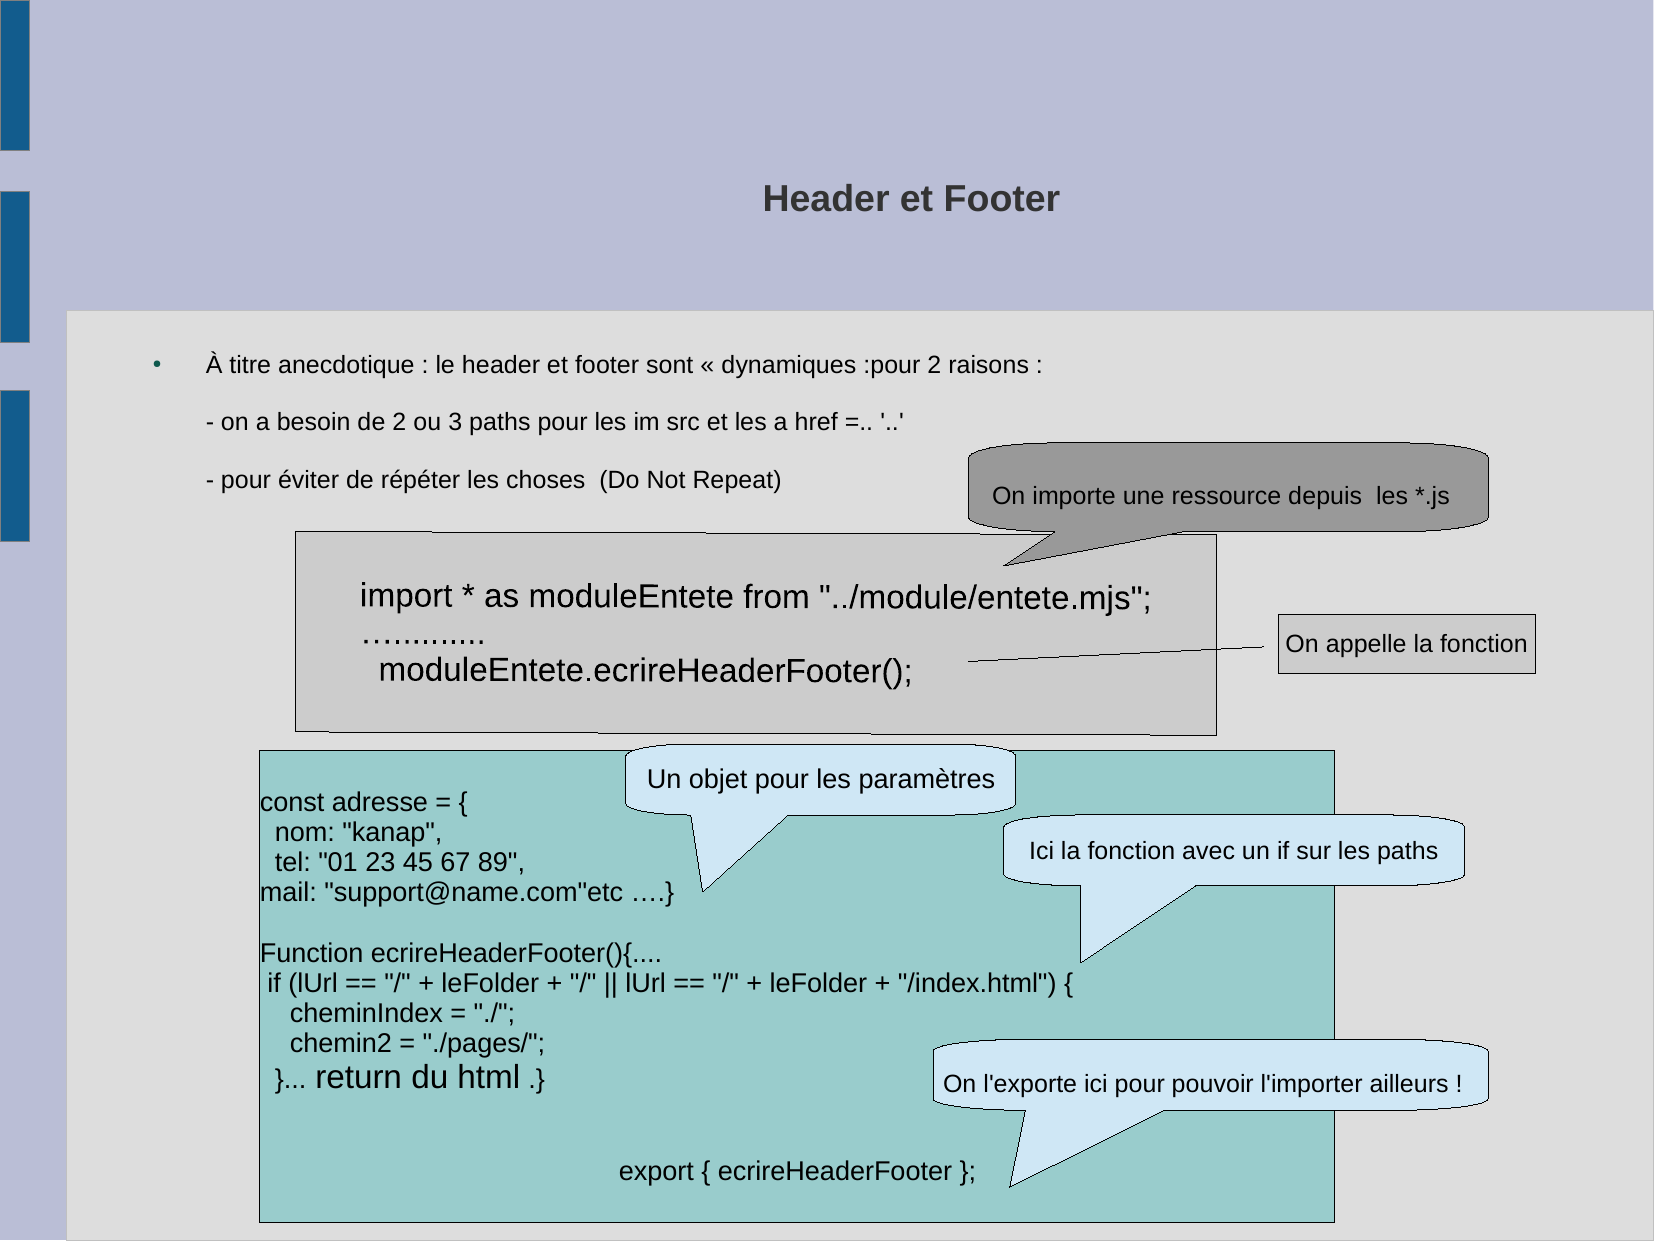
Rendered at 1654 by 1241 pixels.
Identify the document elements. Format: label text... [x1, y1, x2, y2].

text_box On importe une ressource depuis les *.js [968, 442, 1489, 566]
text_box On l'exporte ici pour pouvoir l'importer ailleurs ! [933, 1039, 1489, 1188]
text_box Ici la fonction avec un if sur les paths [1003, 814, 1465, 963]
text_box const adresse = { nom: "kanap", tel: "01 23 45 67 89", mail: "support@name.com"etc ….} Function ecrireHeaderFooter(){.... if (lUrl == "/" + leFolder + "/" || lUrl == "/" + leFolder + "/index.html") { cheminIndex = "./"; chemin2 = "./pages/"; }... return du html .} export { ecrireHeaderFooter }; [259, 750, 1335, 1223]
list À titre anecdotique : le header et footer sont « dynamiques :pour 2 raisons : - on a besoin de 2 ou 3 paths pour les im src et les a href =.. '..' - pour éviter de répéter les choses (Do Not Repeat) [134, 350, 1170, 591]
title Header et Footer [188, 94, 1634, 302]
text_box On appelle la fonction [1279, 614, 1535, 673]
text_box Un objet pour les paramètres [625, 744, 1016, 892]
text_box import * as moduleEntete from "../module/entete.mjs"; ….......... moduleEntete.ecrireHeaderFooter(); [295, 531, 1217, 736]
